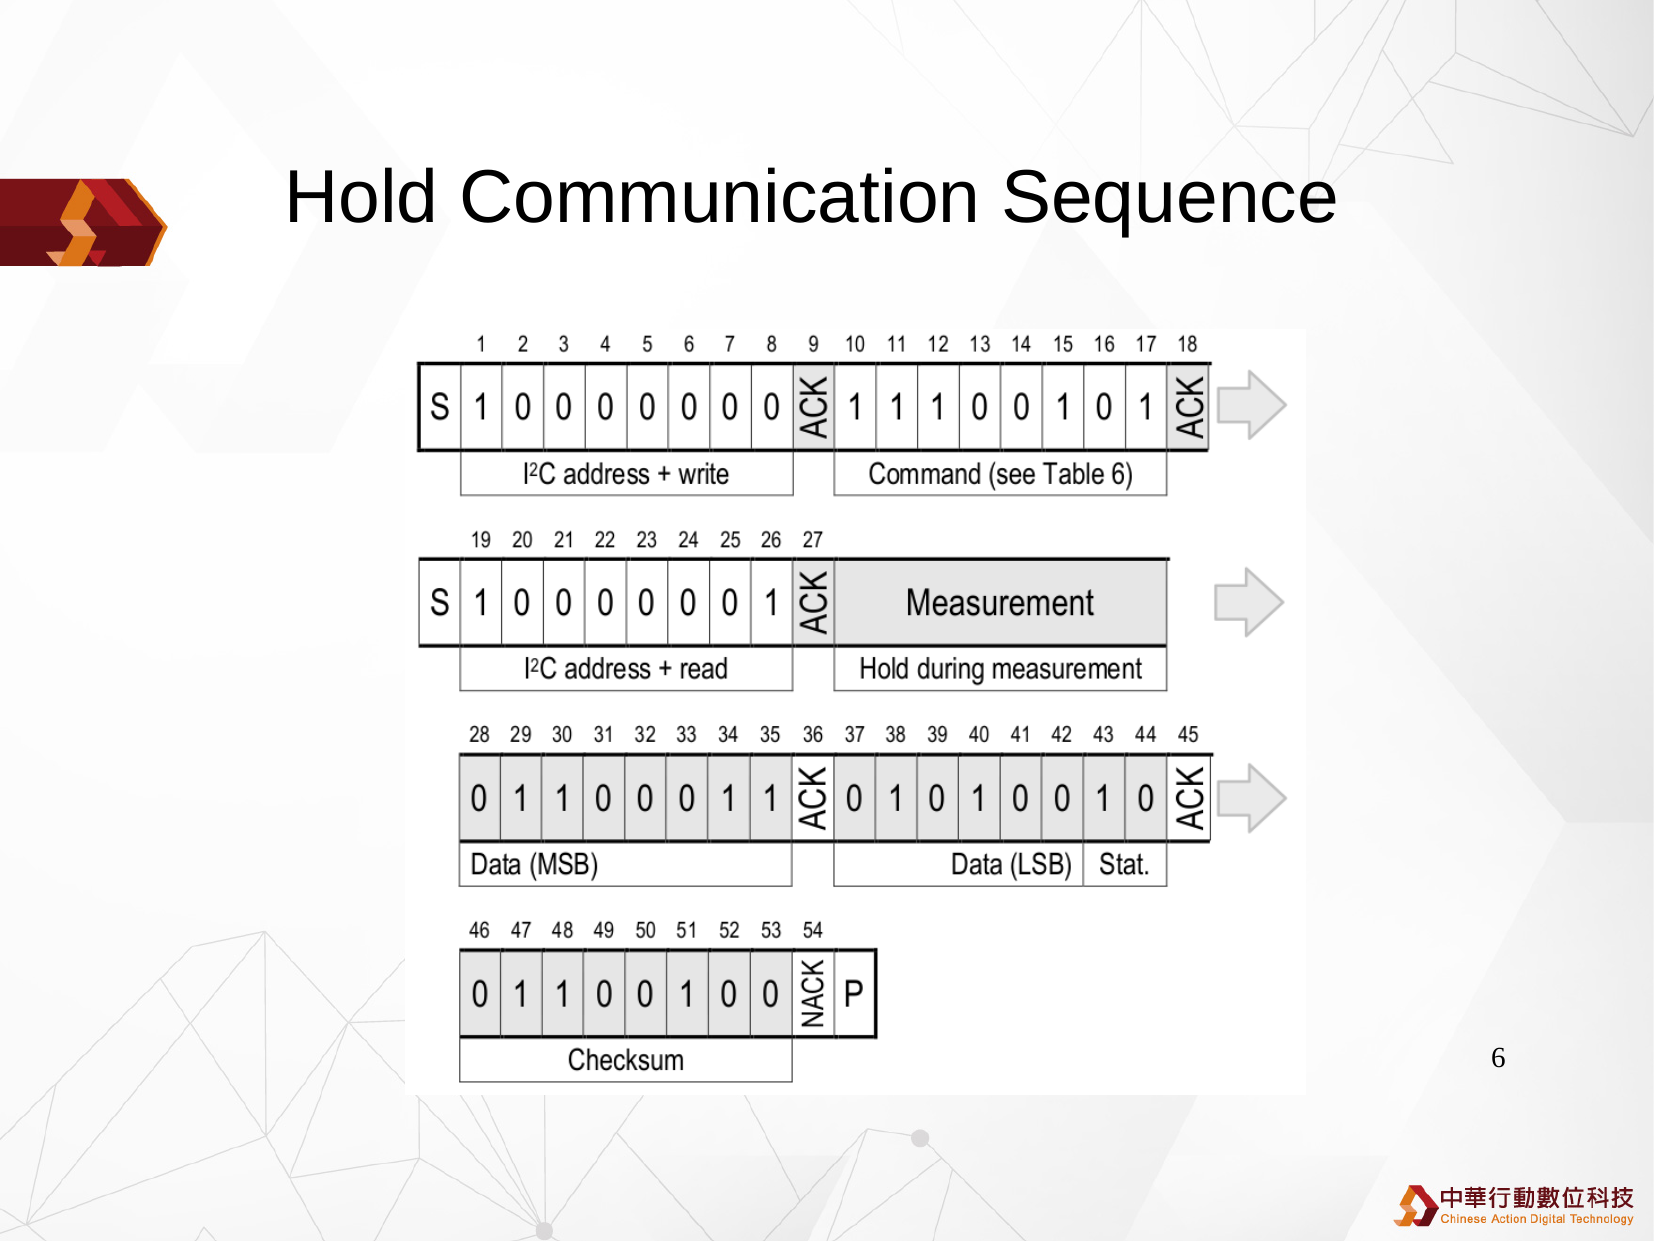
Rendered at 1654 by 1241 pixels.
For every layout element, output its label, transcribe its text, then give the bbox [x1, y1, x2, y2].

title Hold Communication Sequence [118, 112, 1506, 281]
picture [0, 0, 1654, 1241]
